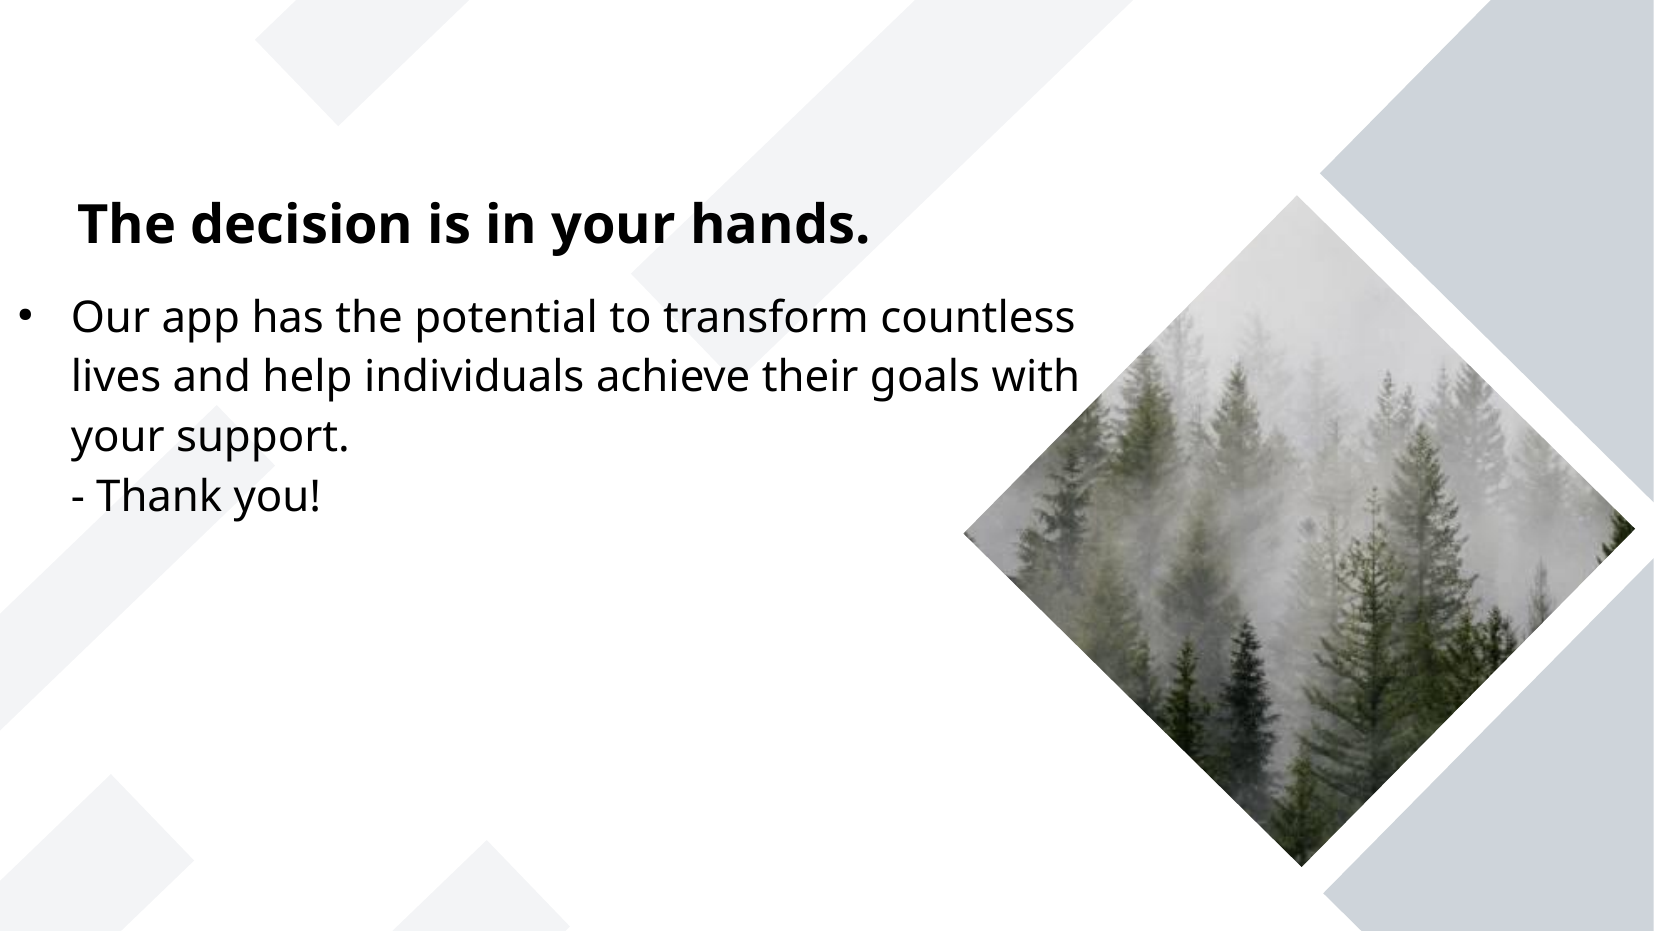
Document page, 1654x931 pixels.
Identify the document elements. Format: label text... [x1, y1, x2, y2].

list Our app has the potential to transform countless lives and help individuals achieve their goals with your support. - Thank you! [0, 285, 1087, 826]
text_box [1087, 195, 1636, 867]
title The decision is in your hands. [0, 144, 1226, 301]
